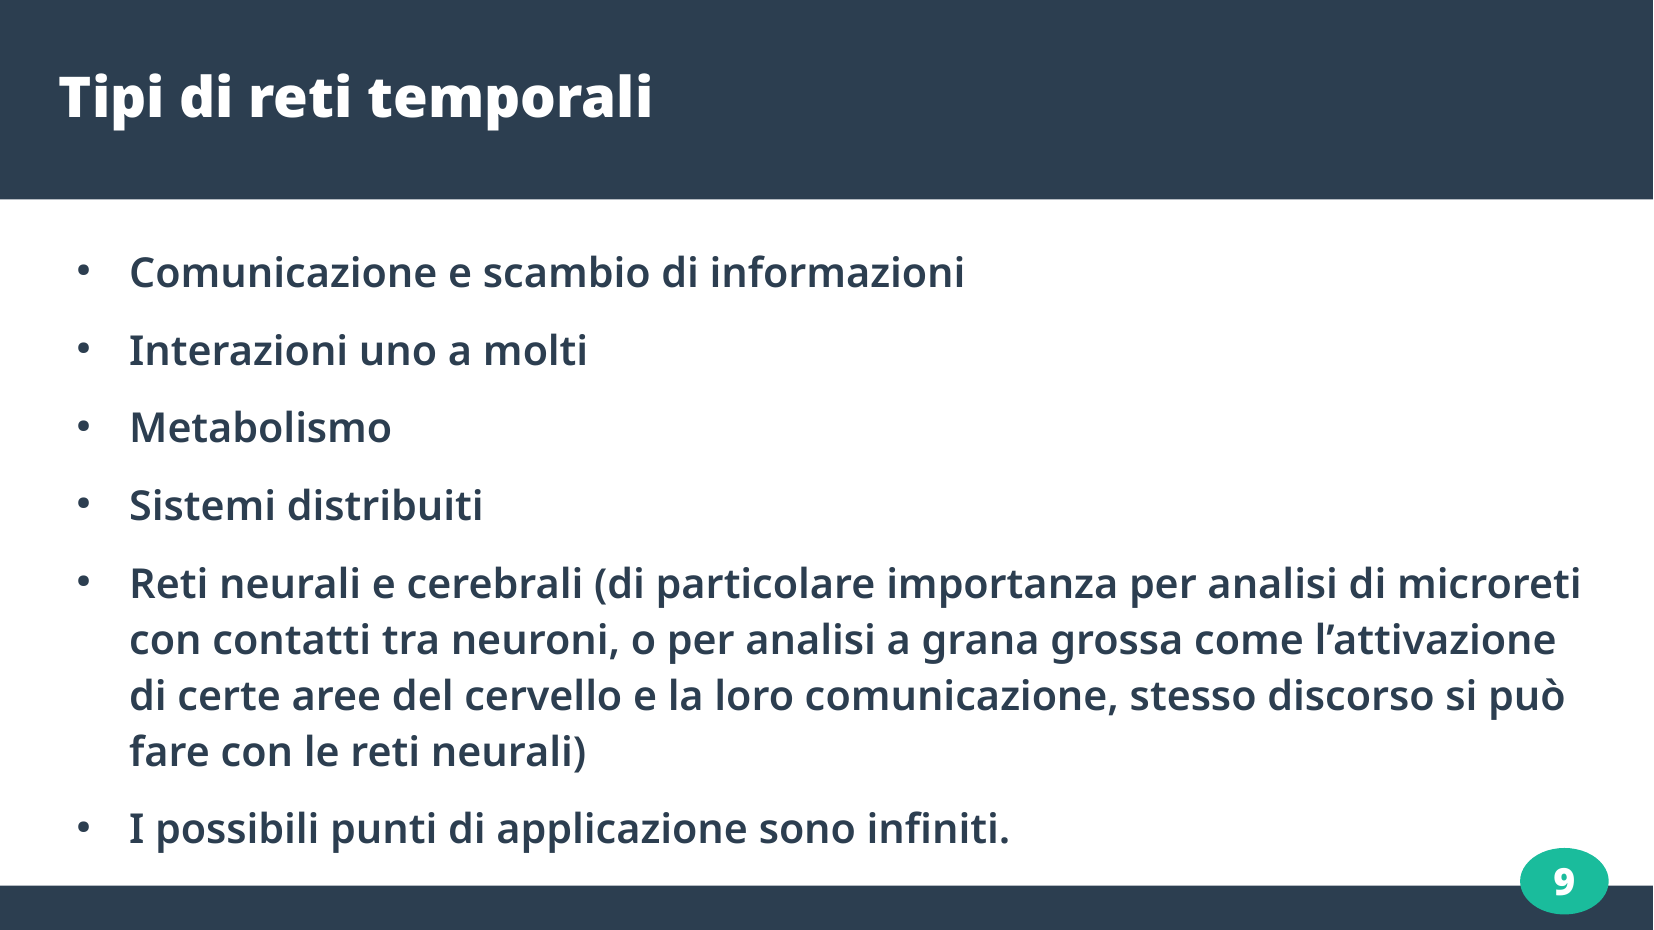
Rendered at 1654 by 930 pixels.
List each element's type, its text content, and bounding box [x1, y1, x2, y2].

title Tipi di reti temporali [58, 36, 1594, 155]
list Comunicazione e scambio di informazioni Interazioni uno a molti Metabolismo Sistemi distribuiti Reti neurali e cerebrali (di particolare importanza per analisi di microreti con contatti tra neuroni, o per analisi a grana grossa come l’attivazione di certe aree del cervello e la loro comunicazione, stesso discorso si può fare con le reti neurali) I possibili punti di applicazione sono infiniti. [58, 243, 1594, 864]
